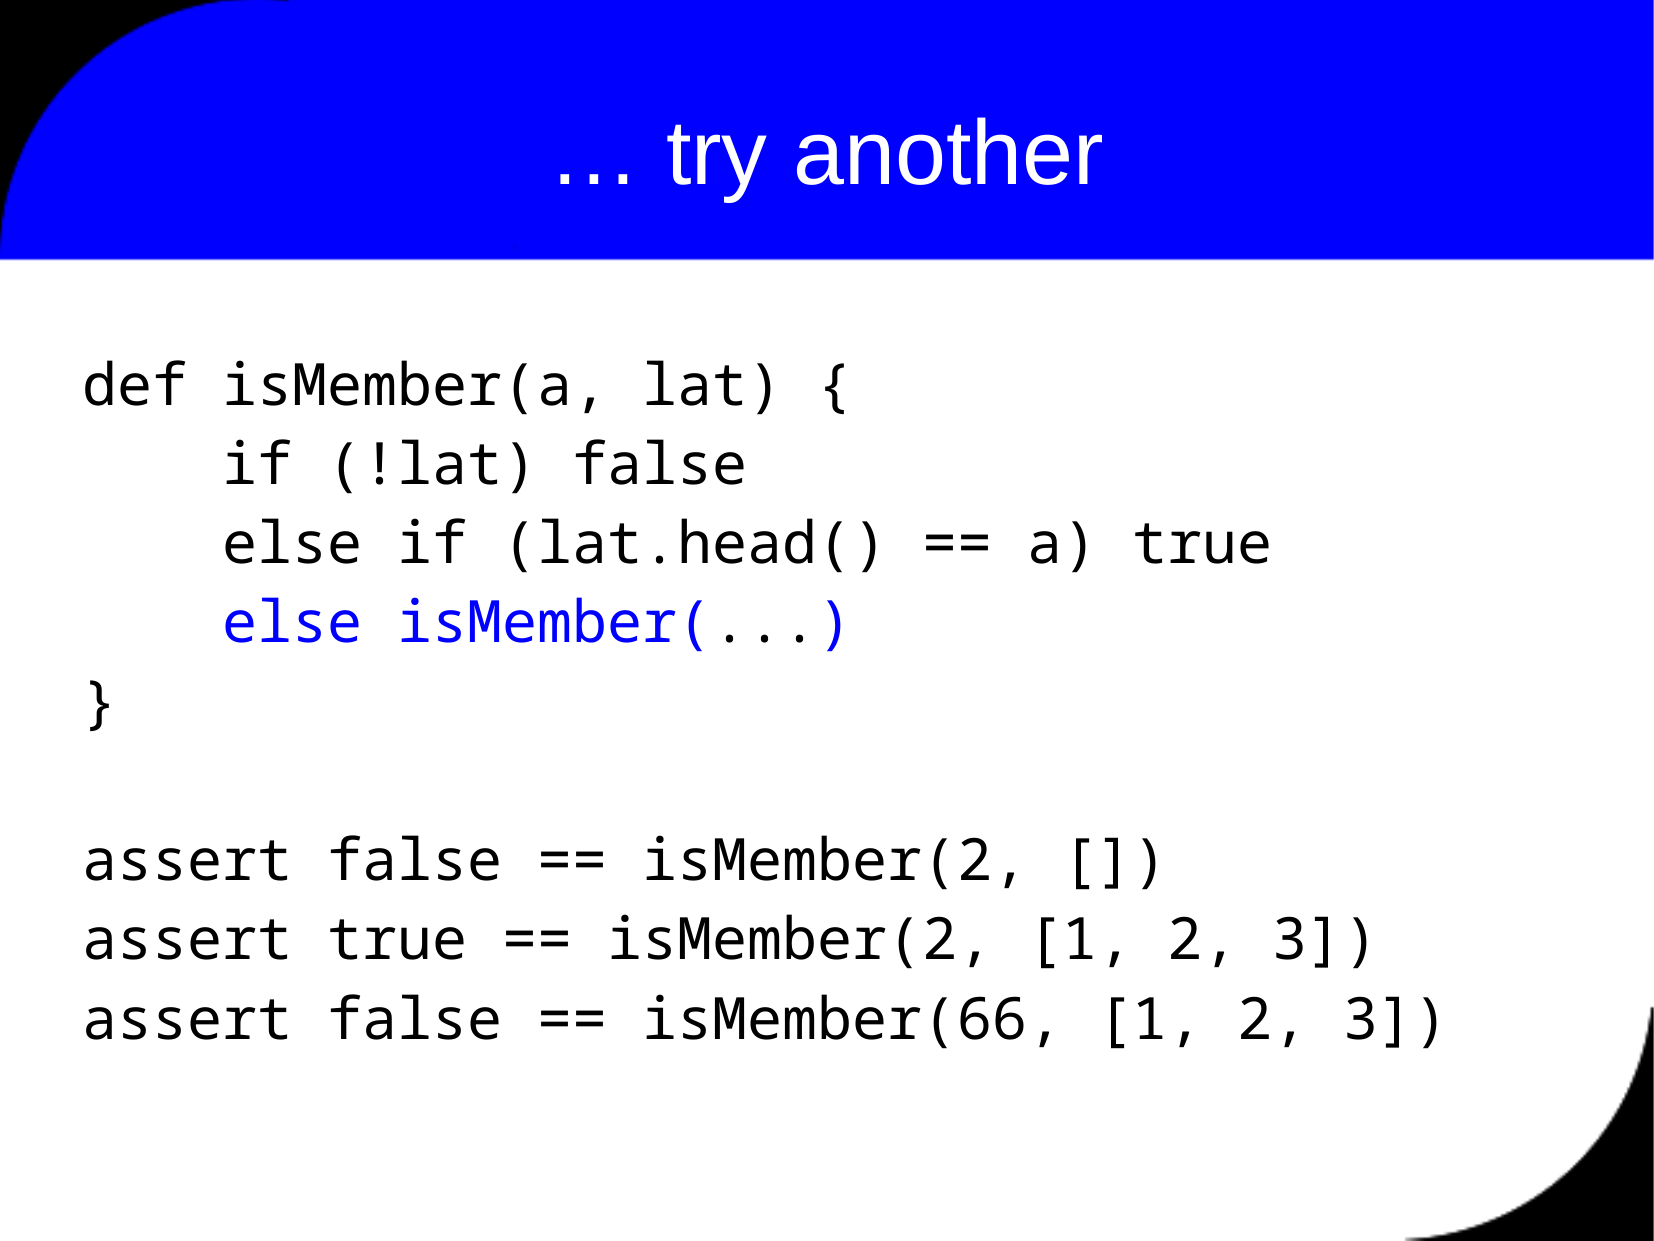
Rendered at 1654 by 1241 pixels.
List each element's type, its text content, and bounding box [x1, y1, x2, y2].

title … try another [82, 56, 1571, 250]
picture [0, 0, 1654, 1241]
subtitle def isMember(a, lat) { if (!lat) false else if (lat.head() == a) true else isMember(...) } assert false == isMember(2, []) assert true == isMember(2, [1, 2, 3]) assert false == isMember(66, [1, 2, 3]) [82, 297, 1571, 1102]
